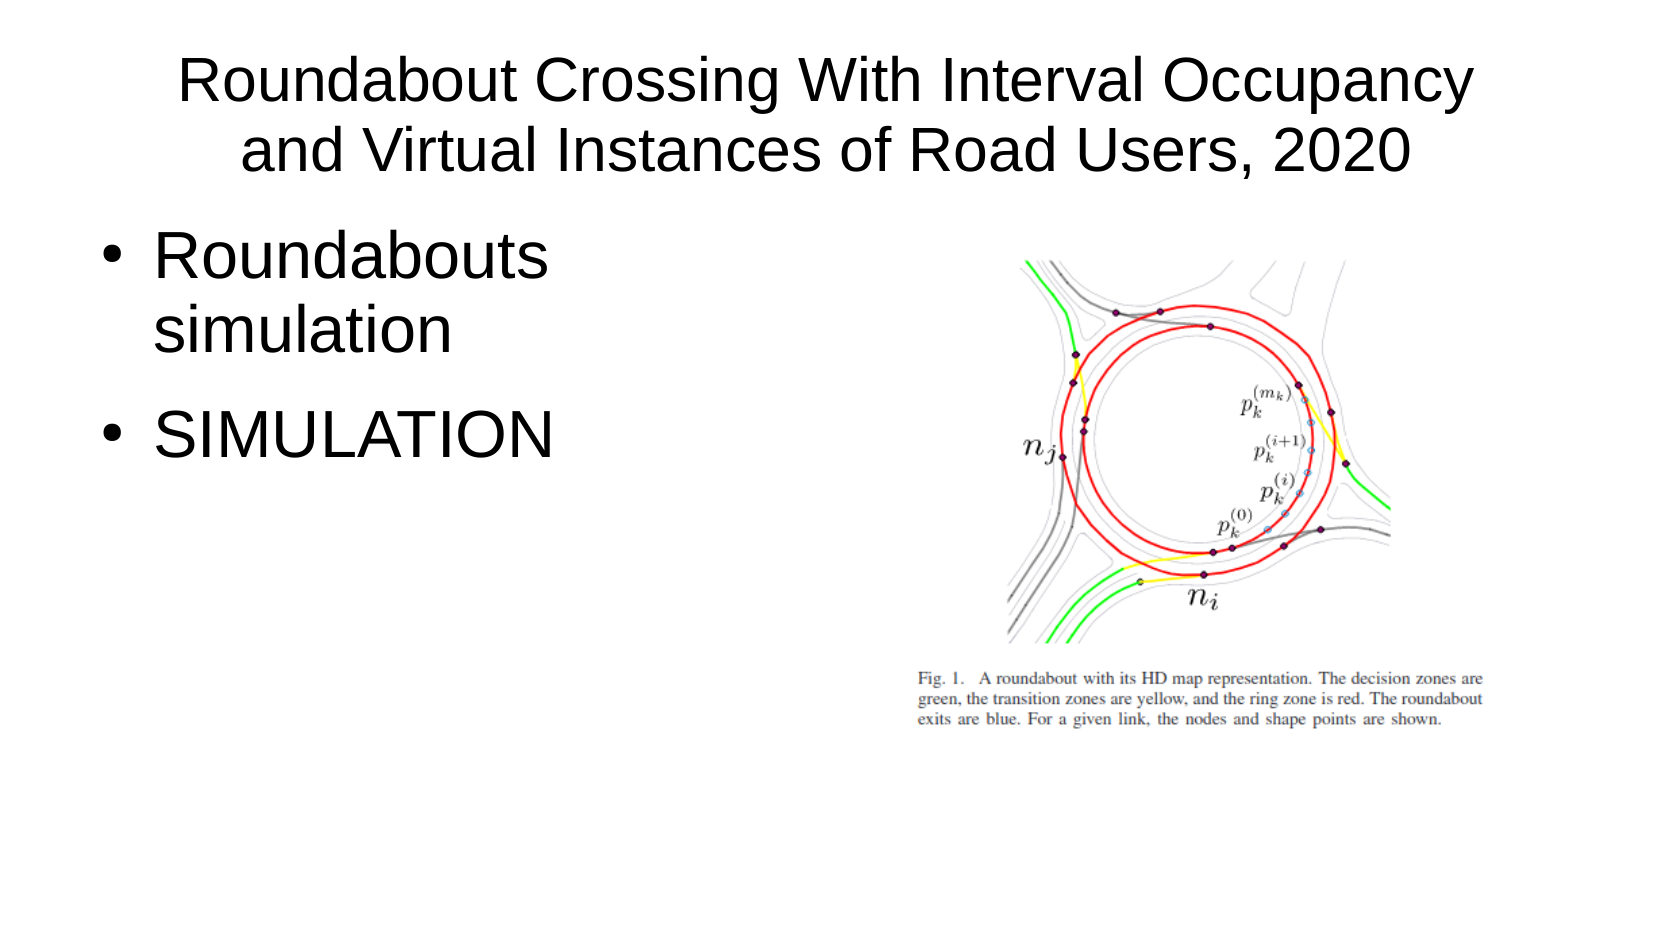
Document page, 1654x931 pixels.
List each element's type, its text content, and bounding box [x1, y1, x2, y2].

title Roundabout Crossing With Interval Occupancy and Virtual Instances of Road Users, 2020 [82, 37, 1571, 193]
list Roundabouts simulation SIMULATION [82, 217, 809, 758]
picture [914, 217, 1503, 758]
